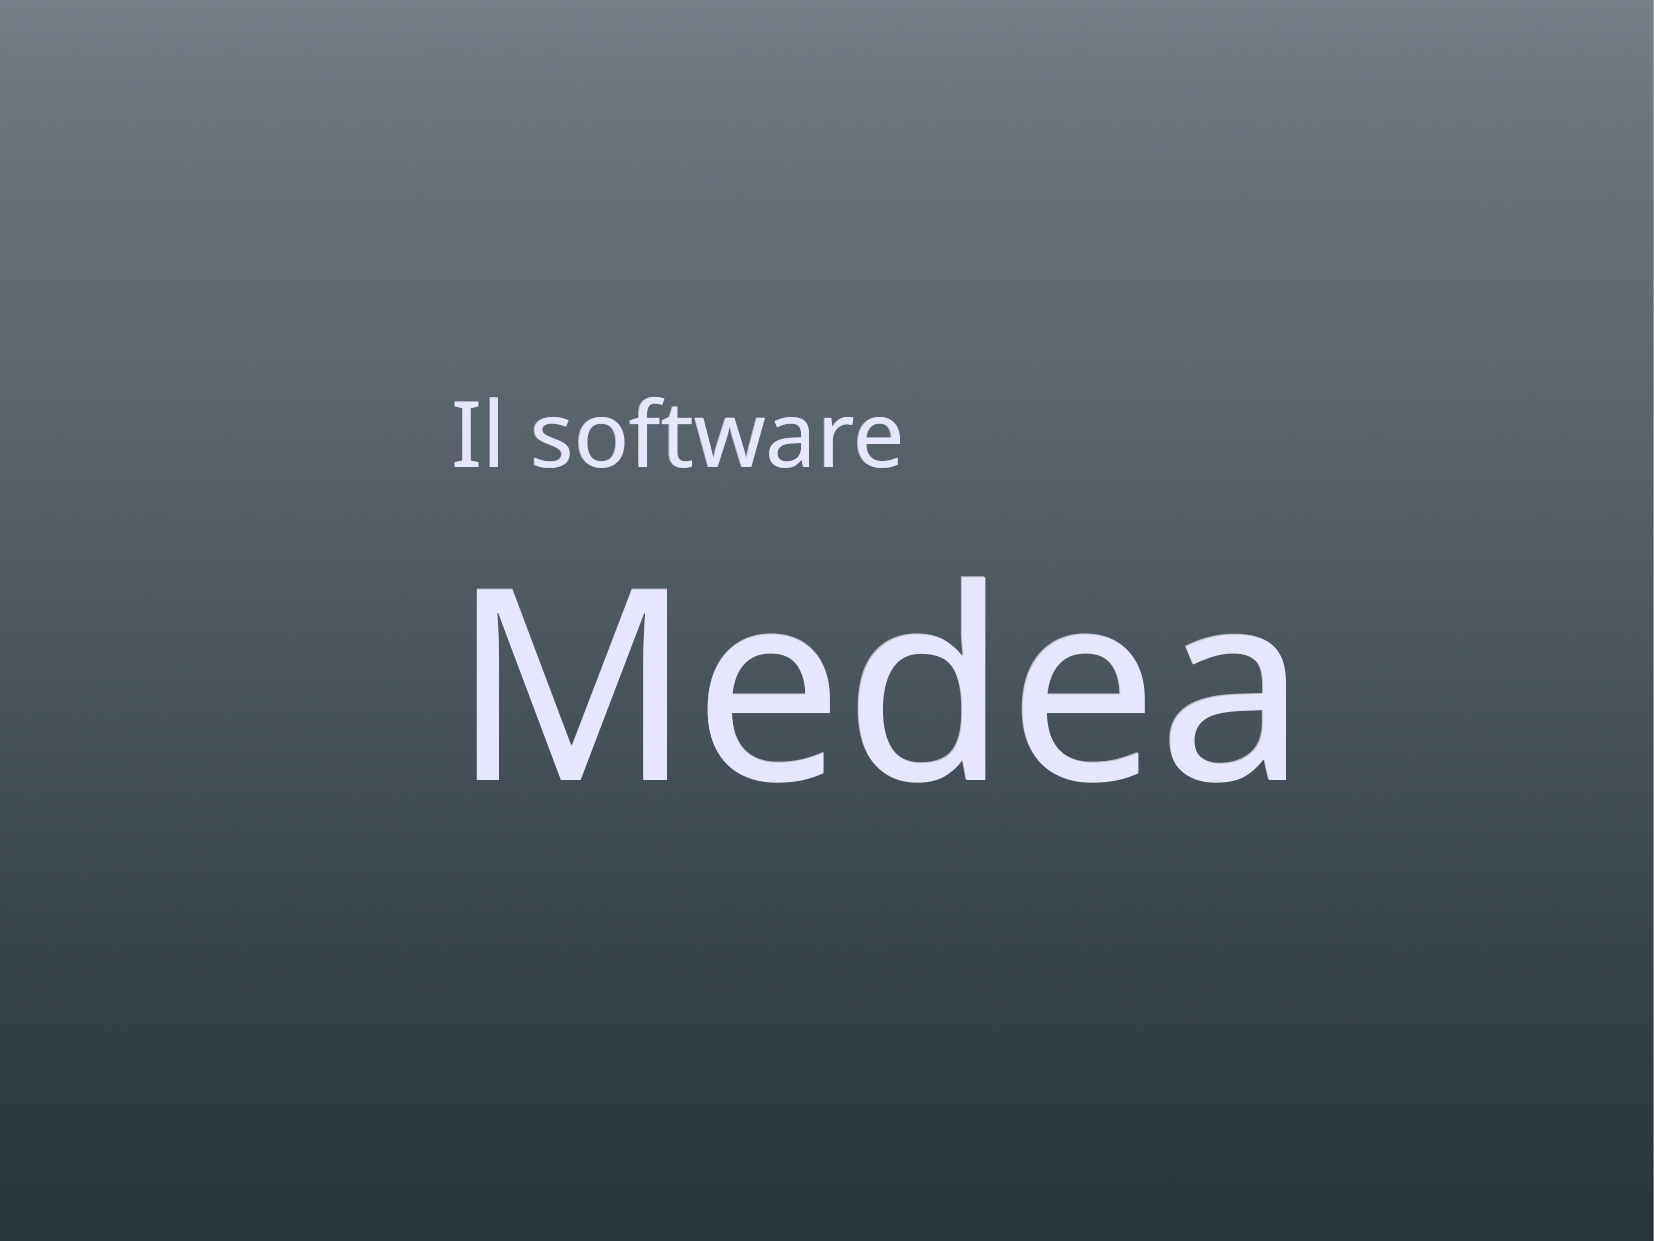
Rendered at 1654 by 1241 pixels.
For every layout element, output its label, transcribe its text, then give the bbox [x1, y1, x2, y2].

picture [0, 0, 1654, 1241]
text_box Il software Medea [437, 362, 1217, 878]
